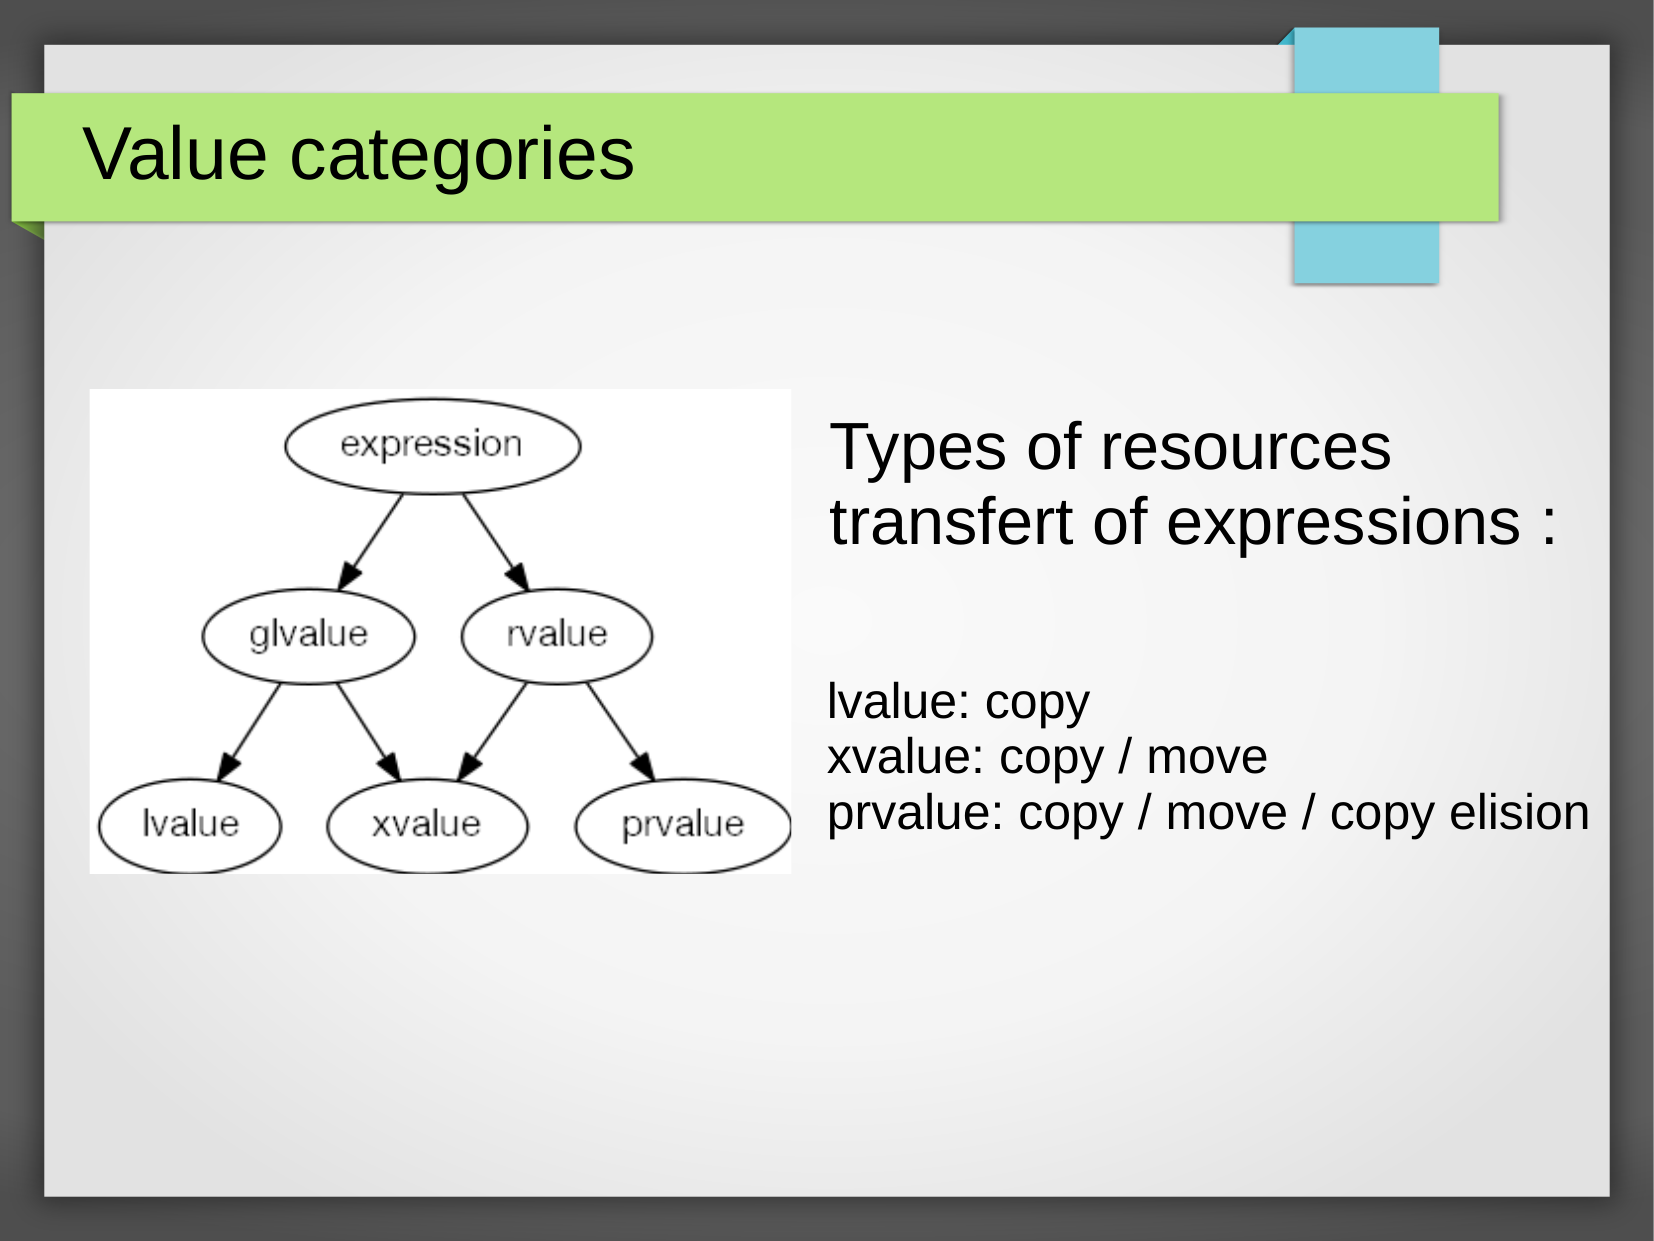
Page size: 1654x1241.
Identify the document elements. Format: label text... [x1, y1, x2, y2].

subtitle lvalue: copy xvalue: copy / move prvalue: copy / move / copy elision [826, 615, 1595, 898]
picture [0, 0, 1654, 1241]
text_box Types of resources transfert of expressions : [814, 401, 1583, 641]
title Value categories [82, 94, 1264, 213]
